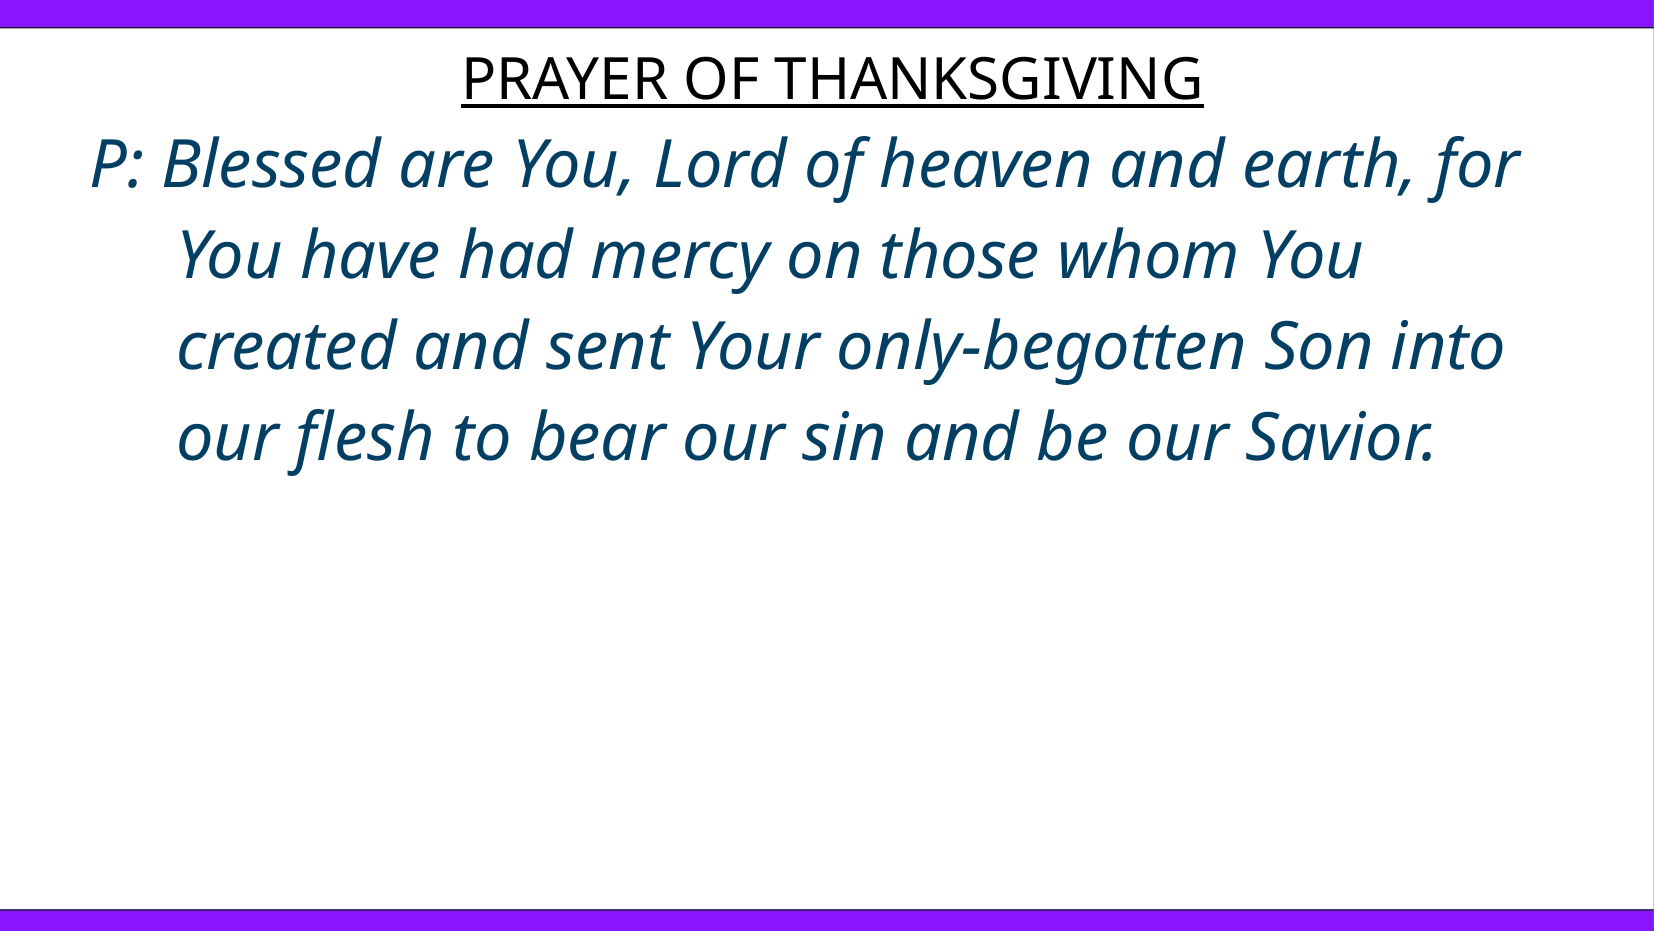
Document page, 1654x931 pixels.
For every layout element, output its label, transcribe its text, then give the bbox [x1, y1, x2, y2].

text_box PRAYER OF THANKSGIVING P: Blessed are You, Lord of heaven and earth, for You have had mercy on those whom You created and sent Your only-begotten Son into our flesh to bear our sin and be our Savior. [75, 30, 1591, 478]
picture [0, 0, 1654, 931]
